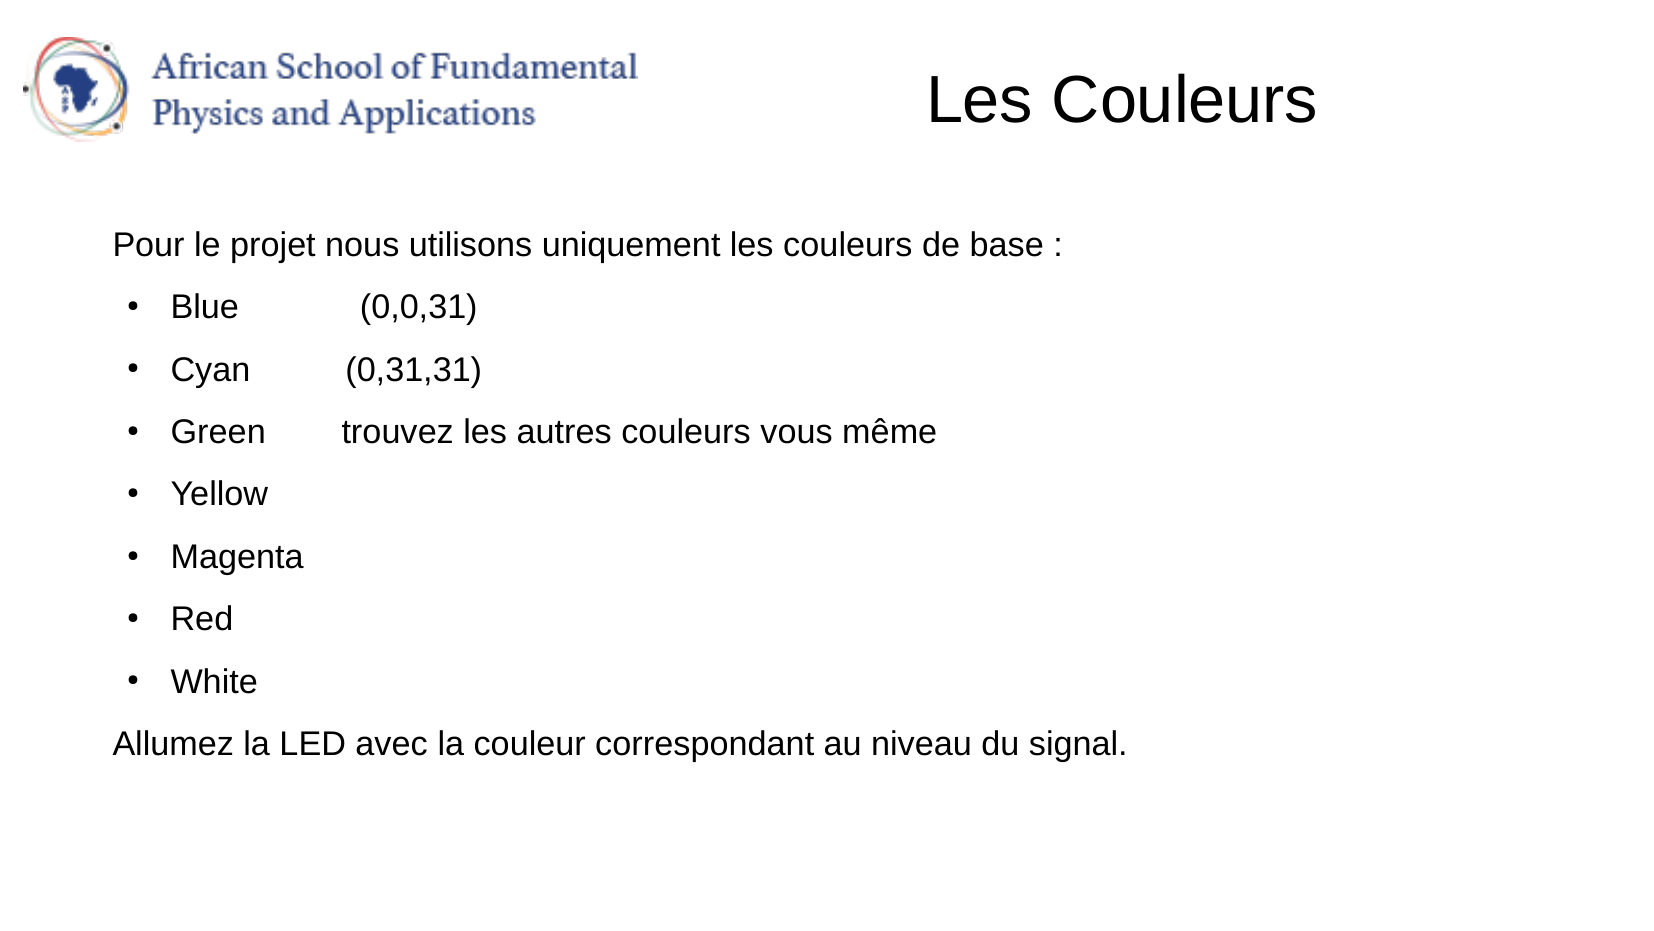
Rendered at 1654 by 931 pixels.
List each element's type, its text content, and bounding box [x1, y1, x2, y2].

title Les Couleurs [635, 21, 1610, 177]
list Pour le projet nous utilisons uniquement les couleurs de base : Blue (0,0,31) Cyan (0,31,31) Green trouvez les autres couleurs vous même Yellow Magenta Red White Allumez la LED avec la couleur correspondant au niveau du signal. [112, 225, 1601, 765]
picture [23, 37, 635, 142]
